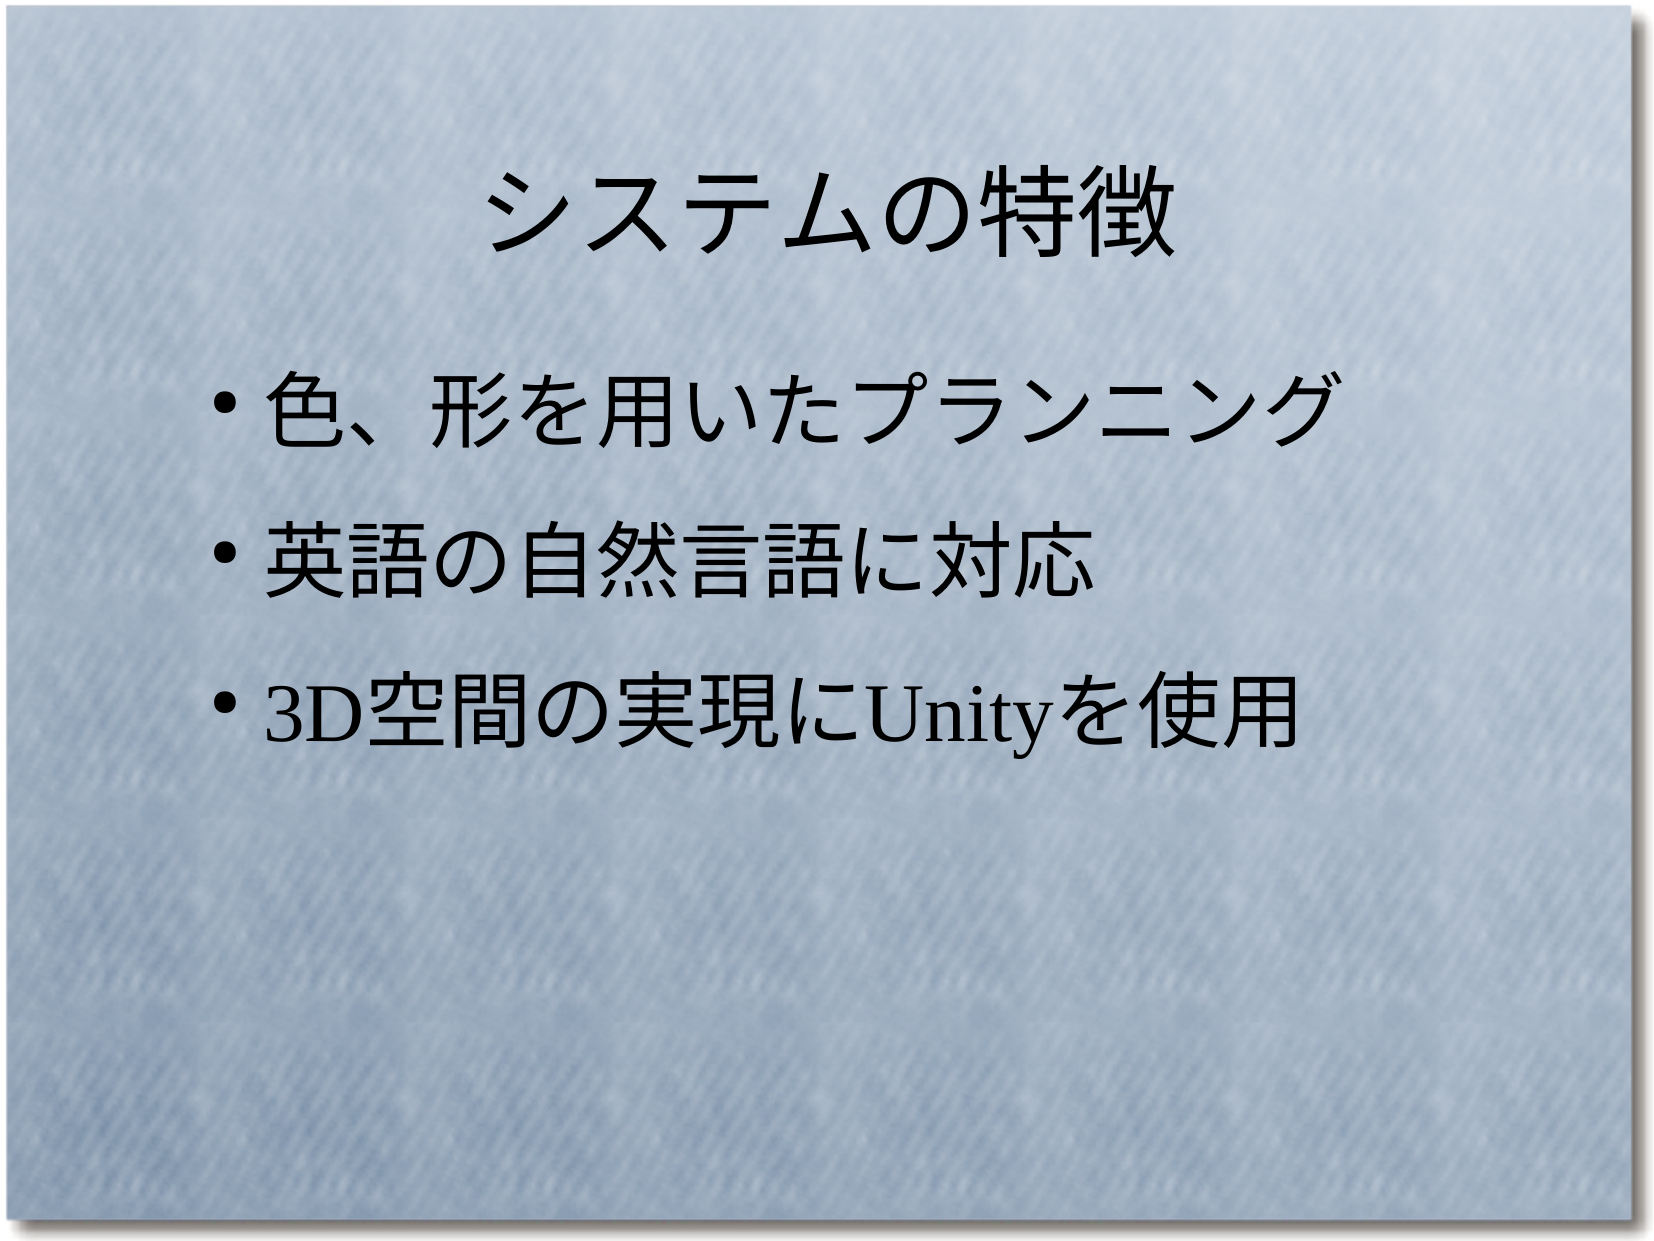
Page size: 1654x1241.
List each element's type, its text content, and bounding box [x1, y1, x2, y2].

picture [0, 0, 1654, 1241]
title システムの特徴 [121, 83, 1534, 330]
list 色、形を用いたプランニング 英語の自然言語に対応 3D空間の実現にUnityを使用 [121, 344, 1534, 1065]
